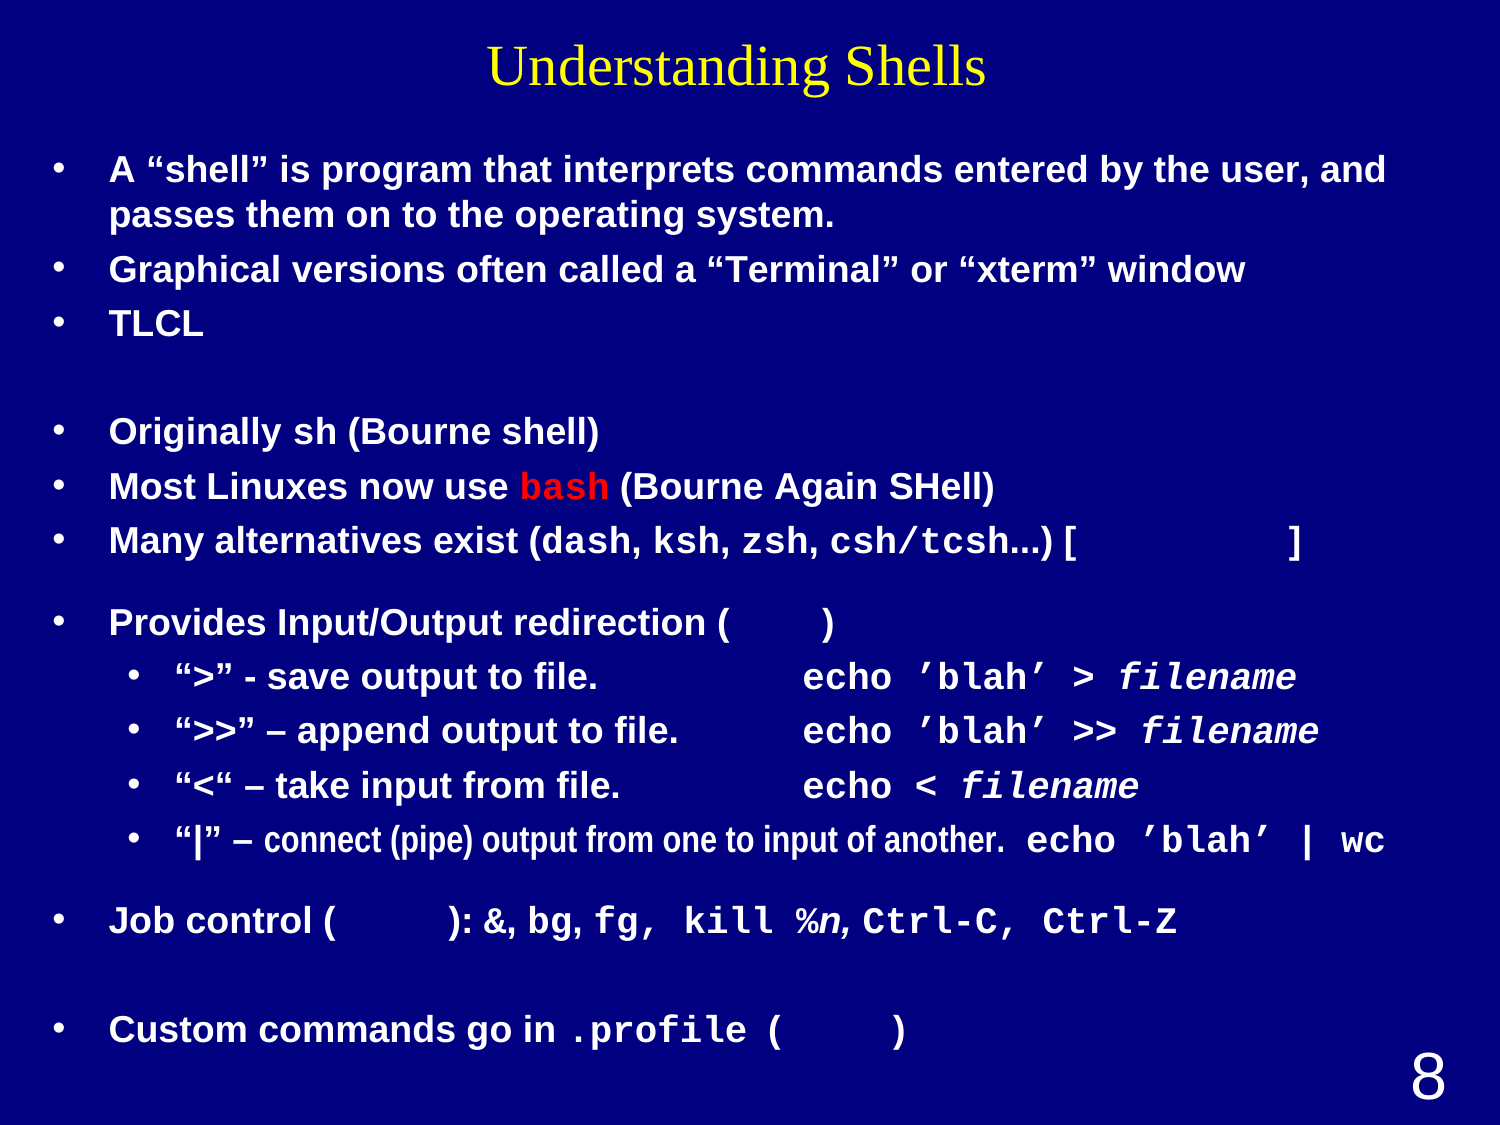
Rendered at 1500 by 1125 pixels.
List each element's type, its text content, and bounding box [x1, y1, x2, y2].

title Understanding Shells [99, 19, 1375, 106]
list A “shell” is program that interprets commands entered by the user, and passes them on to the operating system. Graphical versions often called a “Terminal” or “xterm” window TLCL Ch. 1 Originally sh (Bourne shell) Most Linuxes now use bash (Bourne Again SHell) Many alternatives exist (dash, ksh, zsh, csh/tcsh...) [comparison] Provides Input/Output redirection (Ch. 6) “>” - save output to file. echo ’blah’ > filename “>>” – append output to file. echo ’blah’ >> filename “<“ – take input from file. echo < filename “|” – connect (pipe) output from one to input of another. echo ’blah’ | wc Job control (Ch. 10): &, bg, fg, kill %n, Ctrl-C, Ctrl-Z Custom commands go in .profile (Ch. 11) [37, 137, 1476, 1125]
